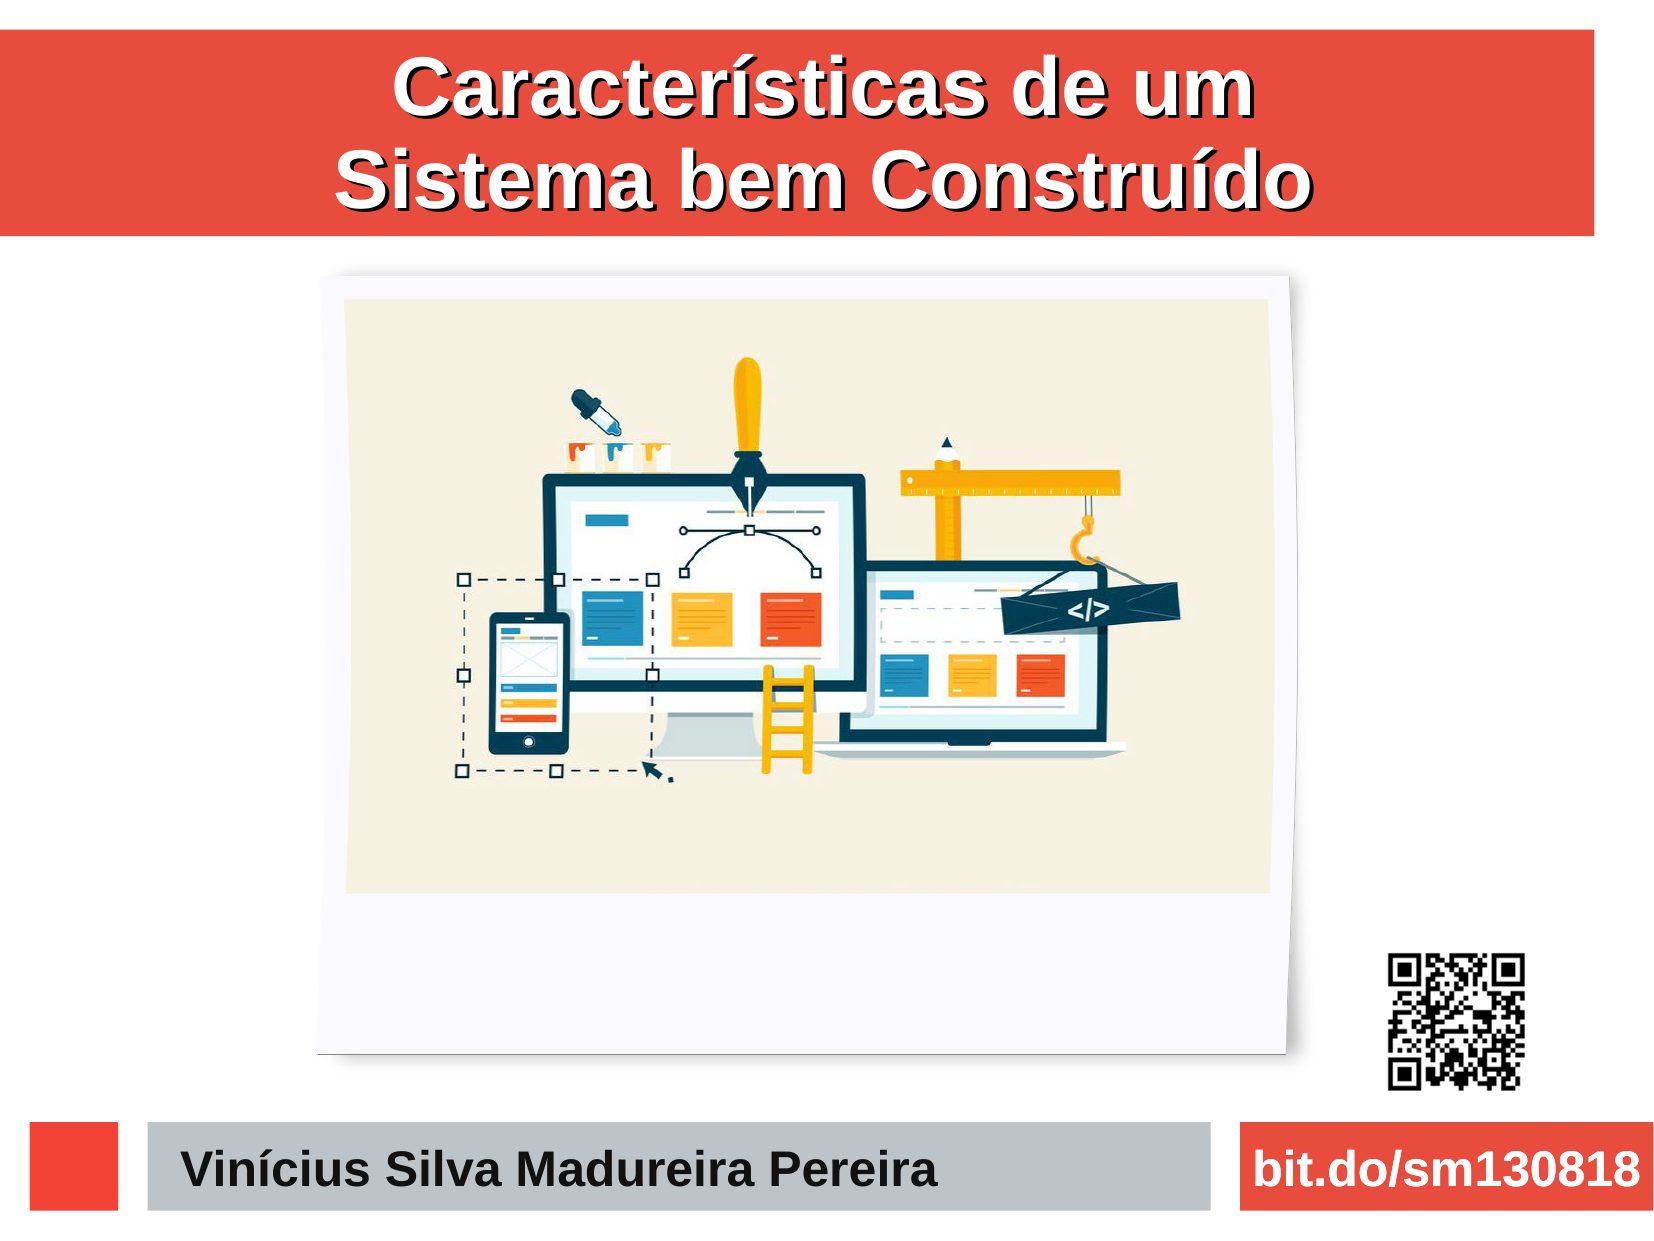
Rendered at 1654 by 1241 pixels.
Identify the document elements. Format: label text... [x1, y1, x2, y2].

picture [1379, 944, 1536, 1102]
title Características de um Sistema bem Construído [333, 0, 1320, 226]
picture [307, 252, 1323, 1078]
text_box bit.do/sm130818 [1228, 1133, 1654, 1205]
text_box Vinícius Silva Madureira Pereira [165, 1133, 1170, 1205]
